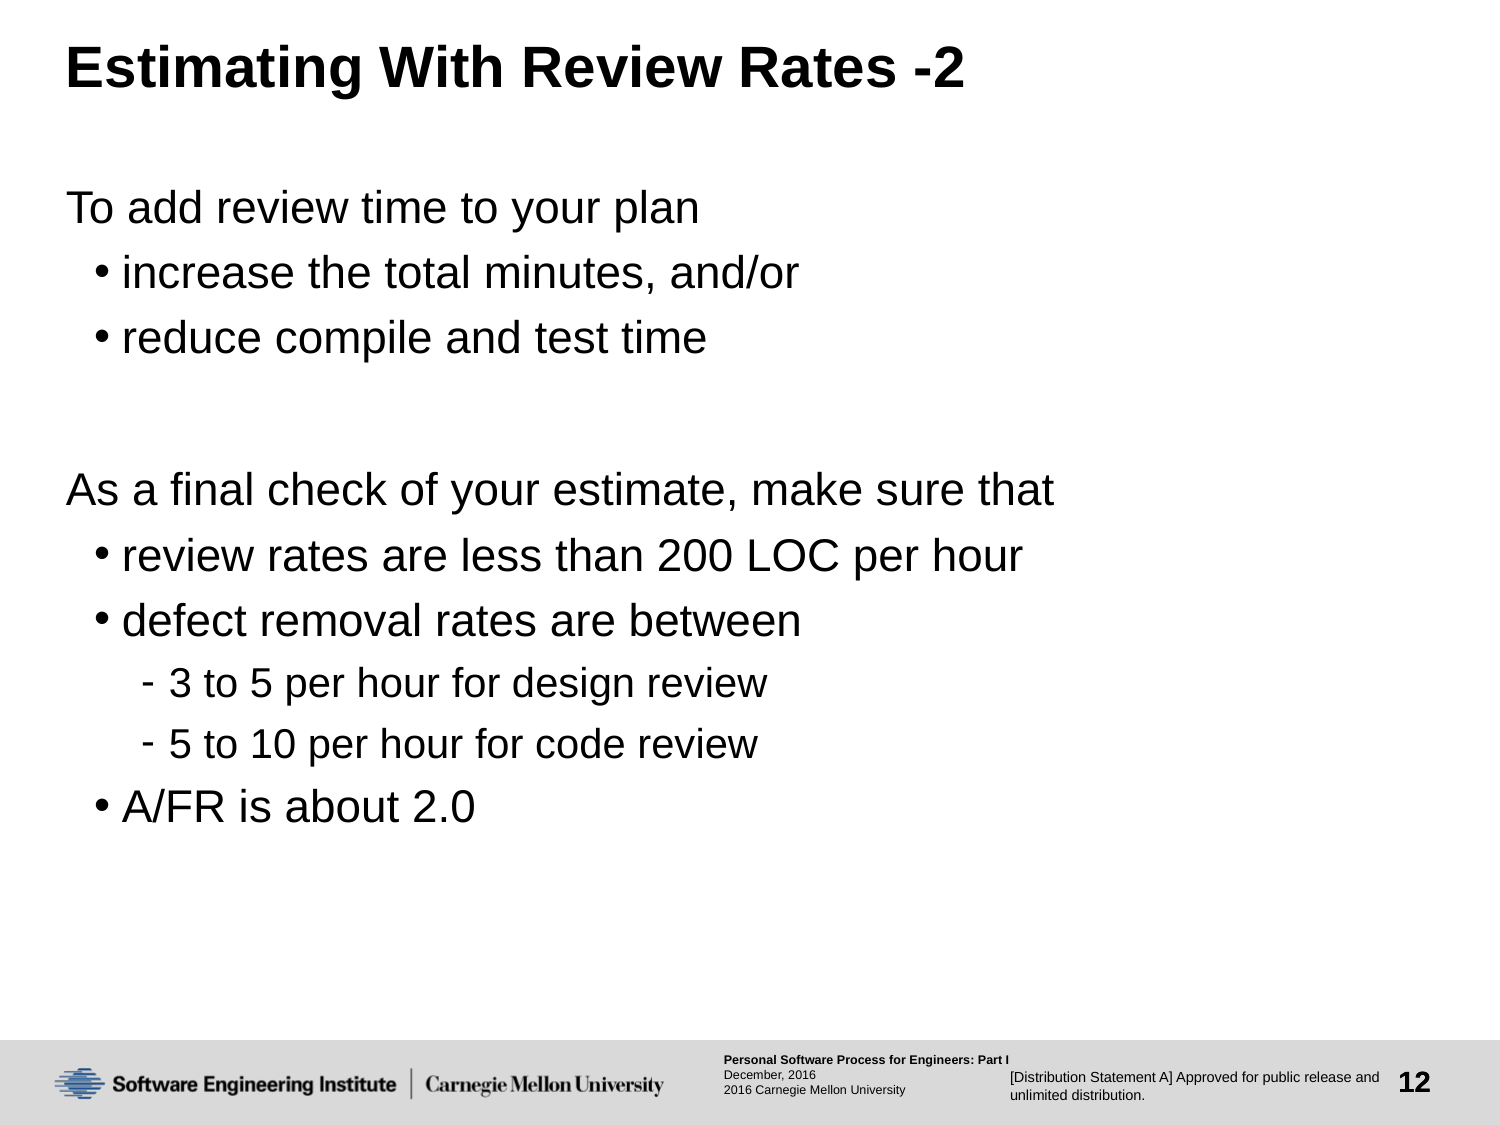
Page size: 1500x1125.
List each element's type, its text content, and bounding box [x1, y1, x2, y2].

picture [46, 1061, 673, 1104]
title Estimating With Review Rates -2 [65, 37, 1313, 148]
list To add review time to your plan increase the total minutes, and/or reduce compile and test time As a final check of your estimate, make sure that review rates are less than 200 LOC per hour defect removal rates are between 3 to 5 per hour for design review 5 to 10 per hour for code review A/FR is about 2.0 [65, 177, 1431, 1000]
